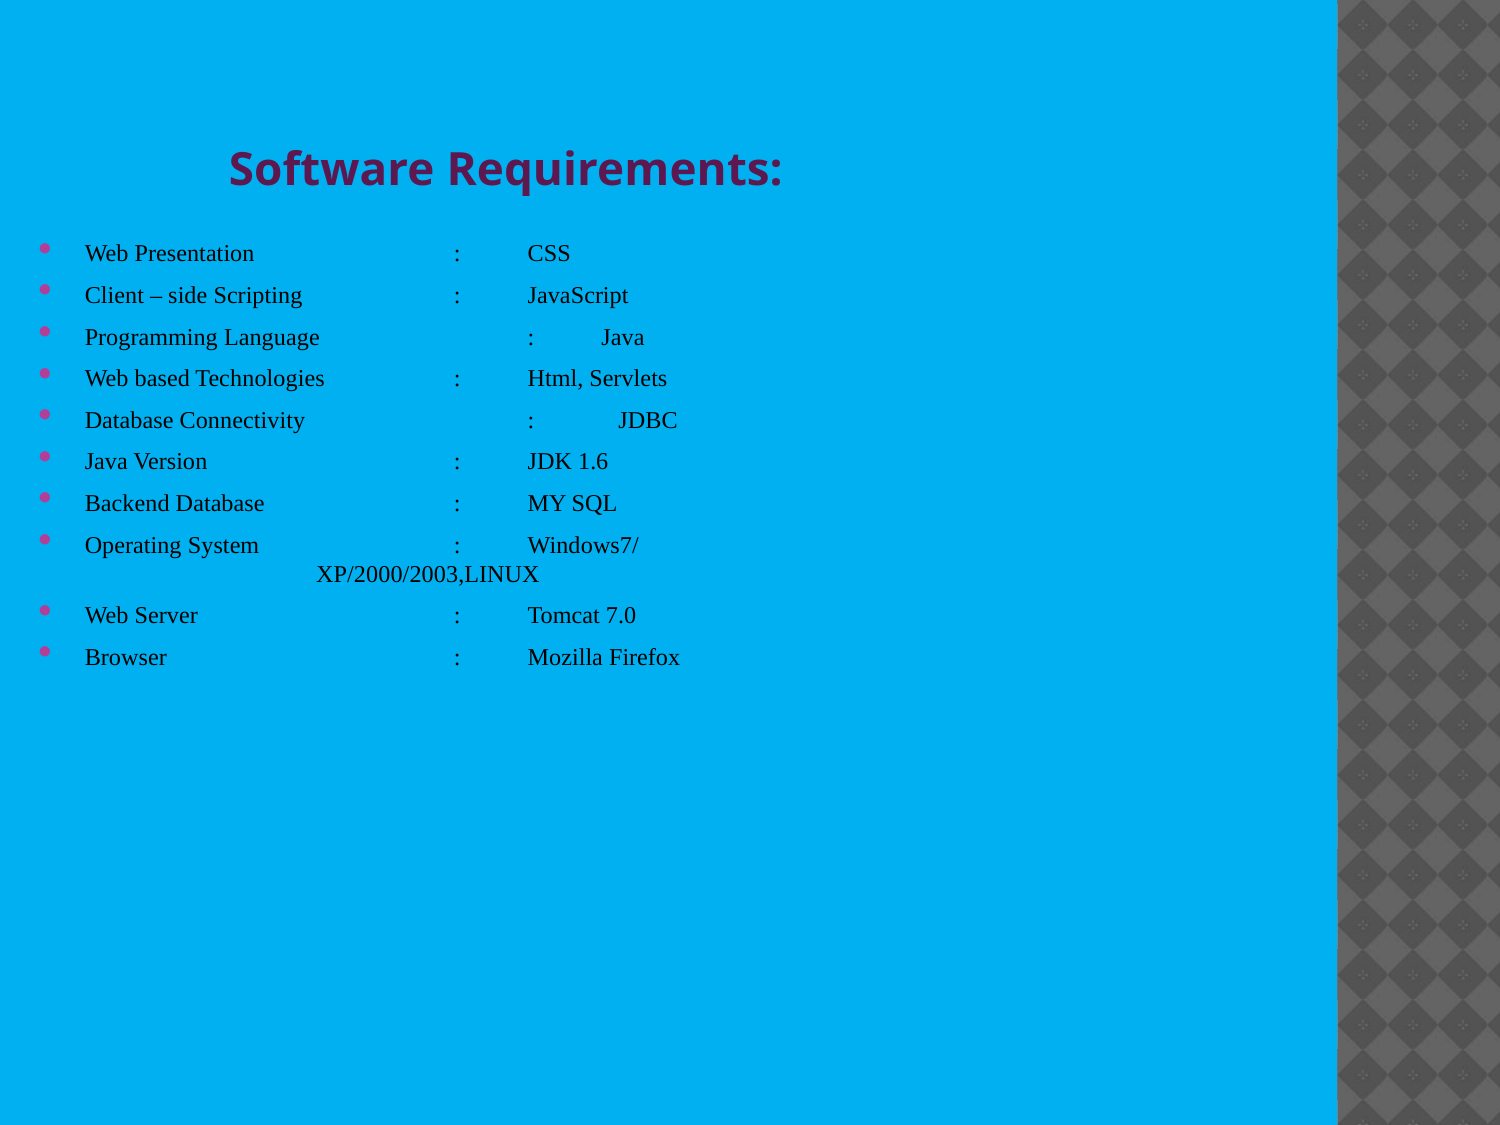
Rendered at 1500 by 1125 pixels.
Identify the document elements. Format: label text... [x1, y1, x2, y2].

list Web Presentation : CSS Client – side Scripting : JavaScript Programming Language : Java Web based Technologies : Html, Servlets Database Connectivity : JDBC Java Version : JDK 1.6 Backend Database : MY SQL Operating System : Windows7/ XP/2000/2003,LINUX Web Server : Tomcat 7.0 Browser : Mozilla Firefox [24, 230, 1413, 1025]
picture [1338, 0, 1500, 1125]
title Software Requirements: [37, 50, 975, 230]
